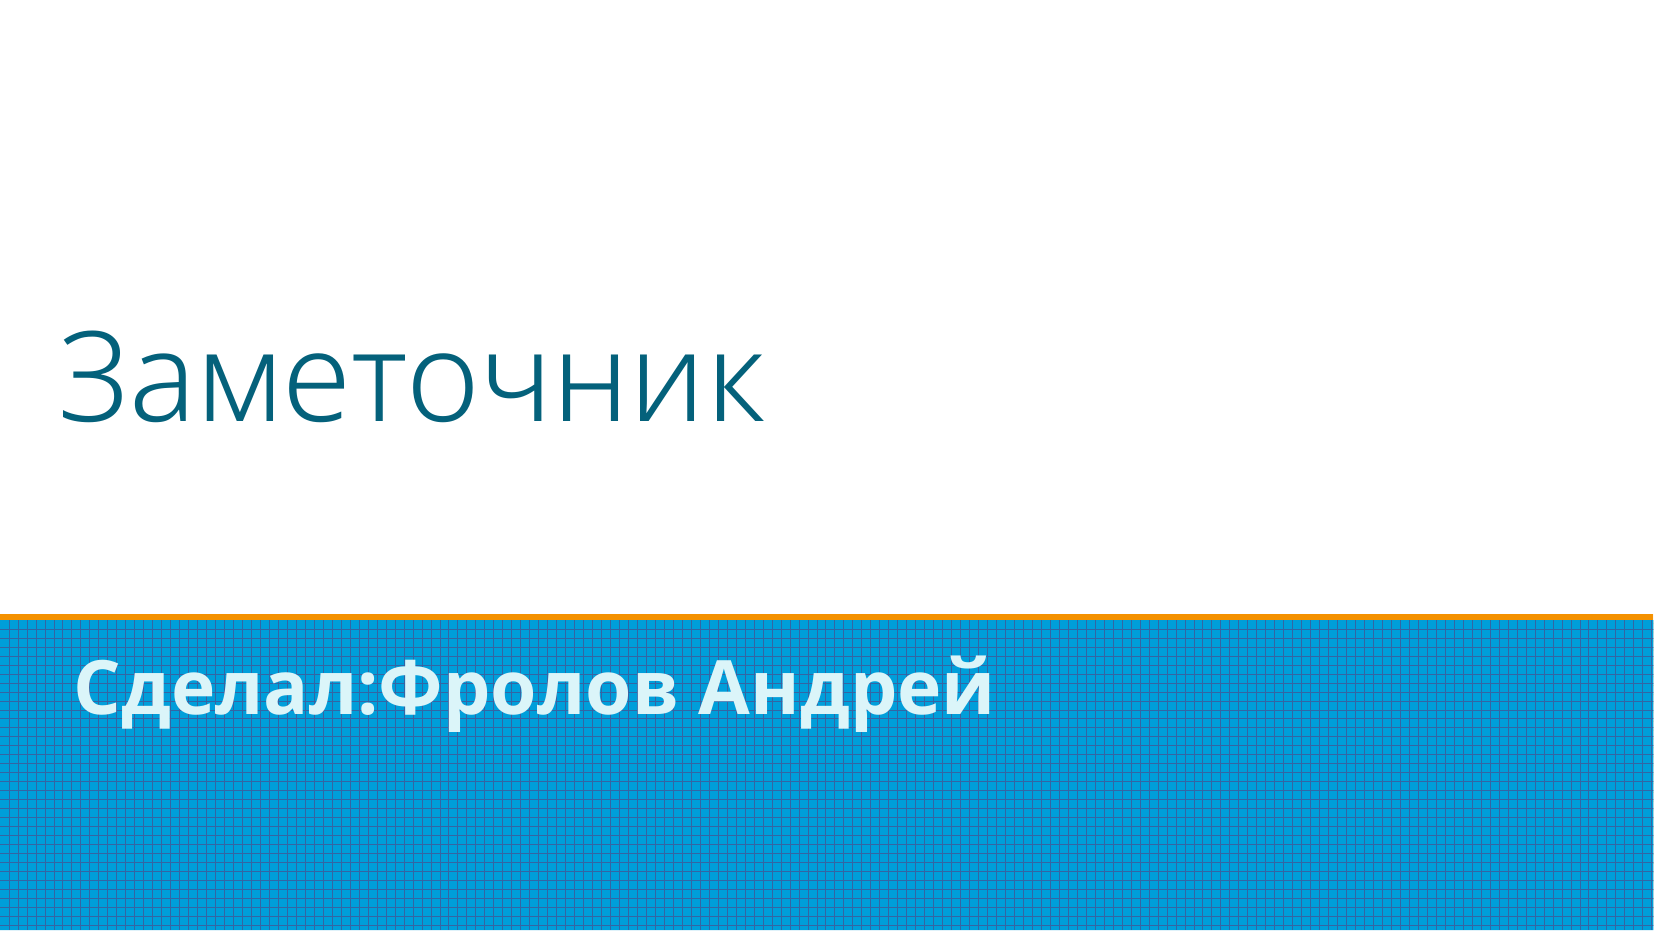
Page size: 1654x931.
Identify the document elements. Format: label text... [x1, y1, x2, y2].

subtitle Сделал:Фролов Андрей [73, 634, 1551, 827]
title Заметочник [59, 177, 1167, 458]
